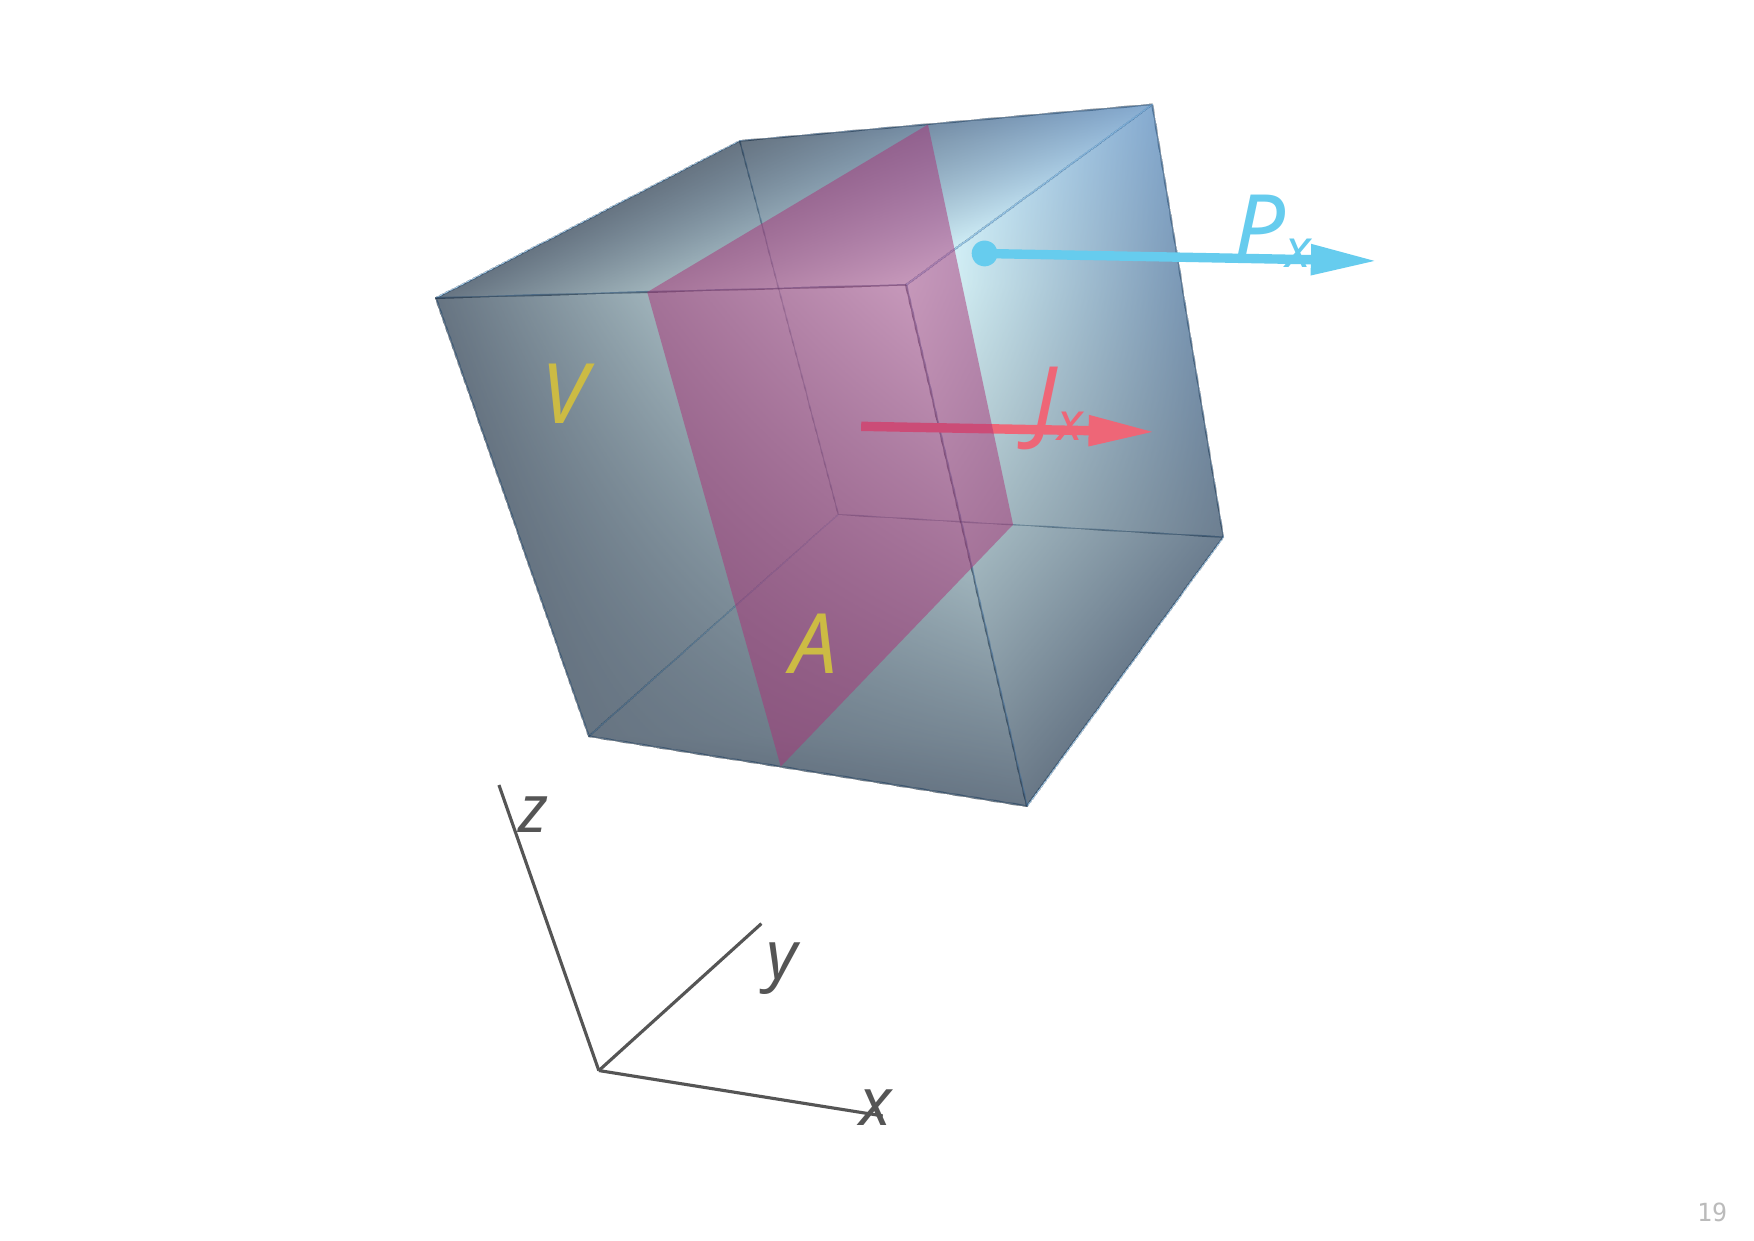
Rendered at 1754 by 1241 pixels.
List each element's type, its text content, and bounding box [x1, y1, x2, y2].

text_box Jx [1017, 327, 1105, 425]
text_box A [775, 577, 866, 676]
text_box x [844, 1047, 886, 1129]
text_box y [751, 899, 793, 982]
text_box Px [1218, 154, 1332, 254]
text_box [647, 124, 1014, 767]
text_box V [526, 327, 617, 426]
text_box z [503, 753, 543, 836]
